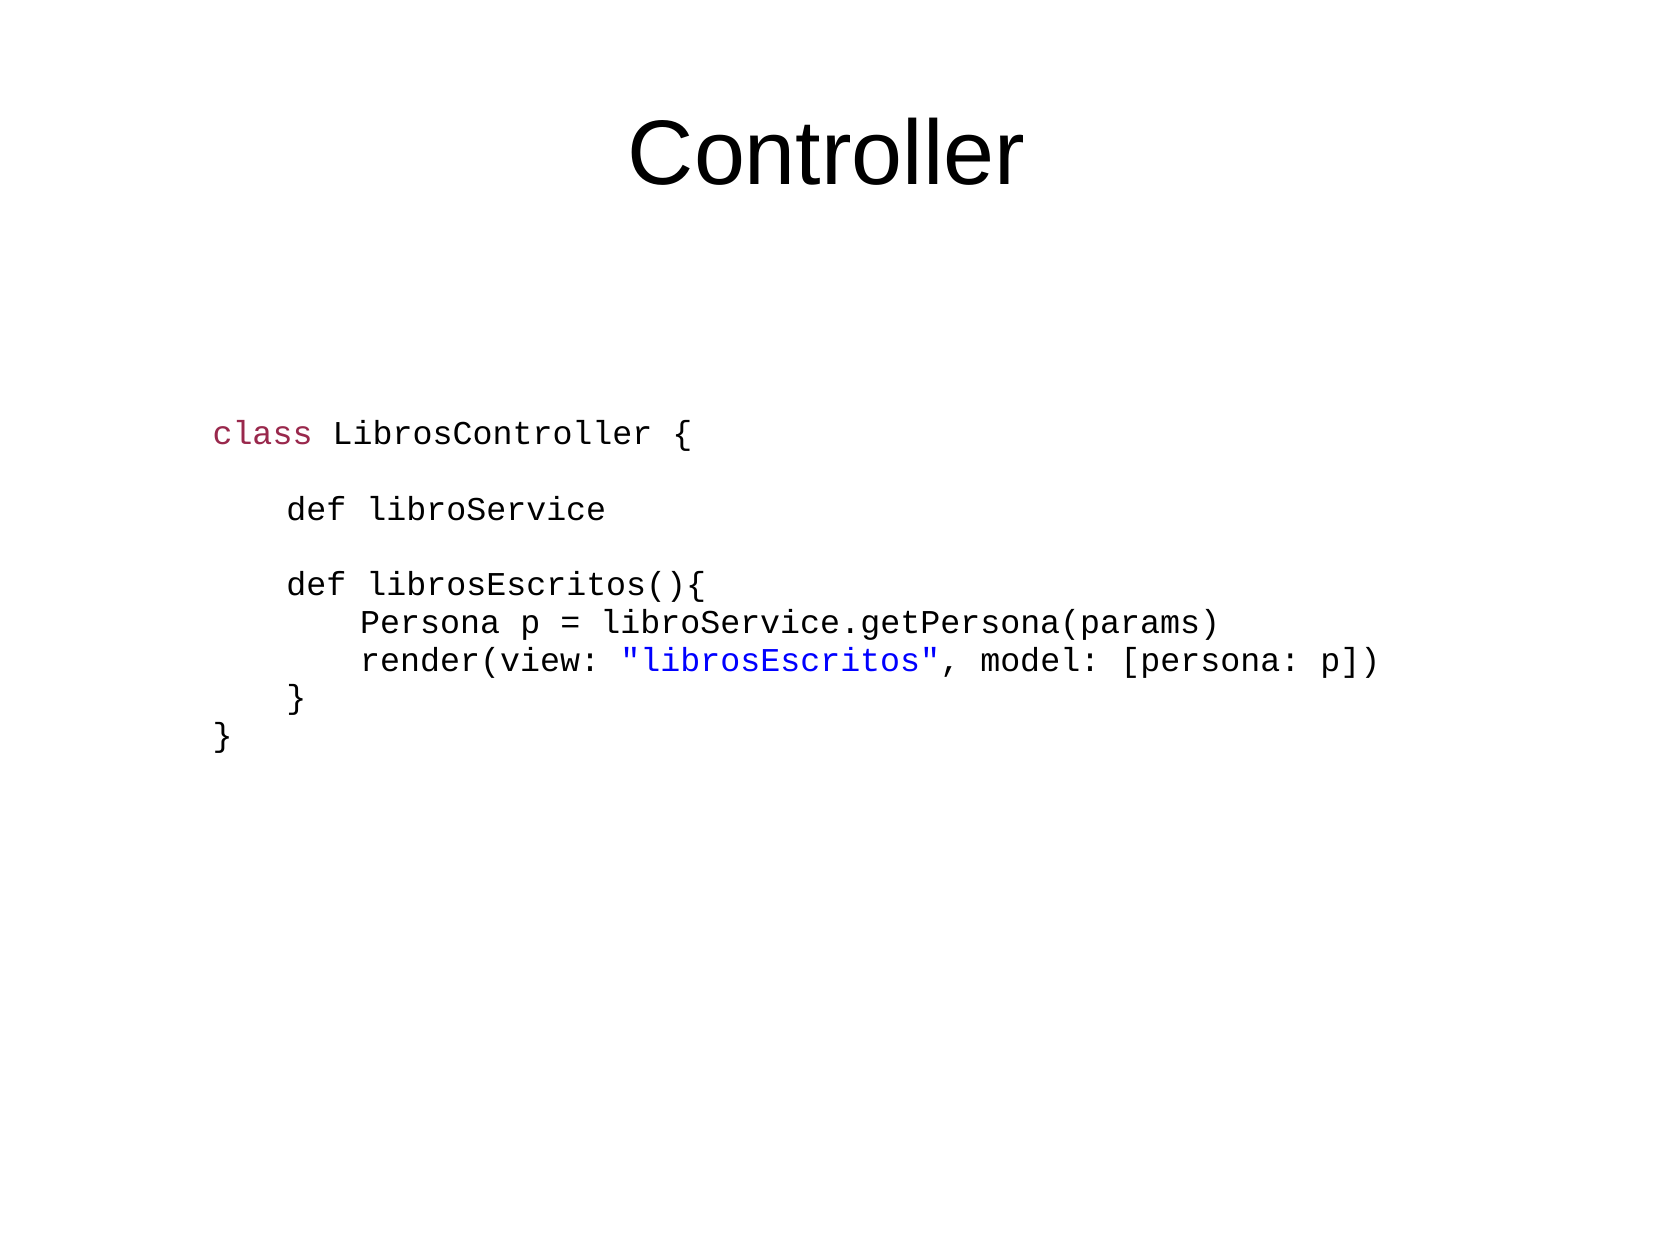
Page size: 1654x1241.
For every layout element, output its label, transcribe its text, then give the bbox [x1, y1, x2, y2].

title Controller [82, 49, 1571, 257]
subtitle class LibrosController { def libroService def librosEscritos(){ Persona p = libroService.getPersona(params) render(view: "librosEscritos", model: [persona: p]) } } [212, 379, 1654, 1099]
